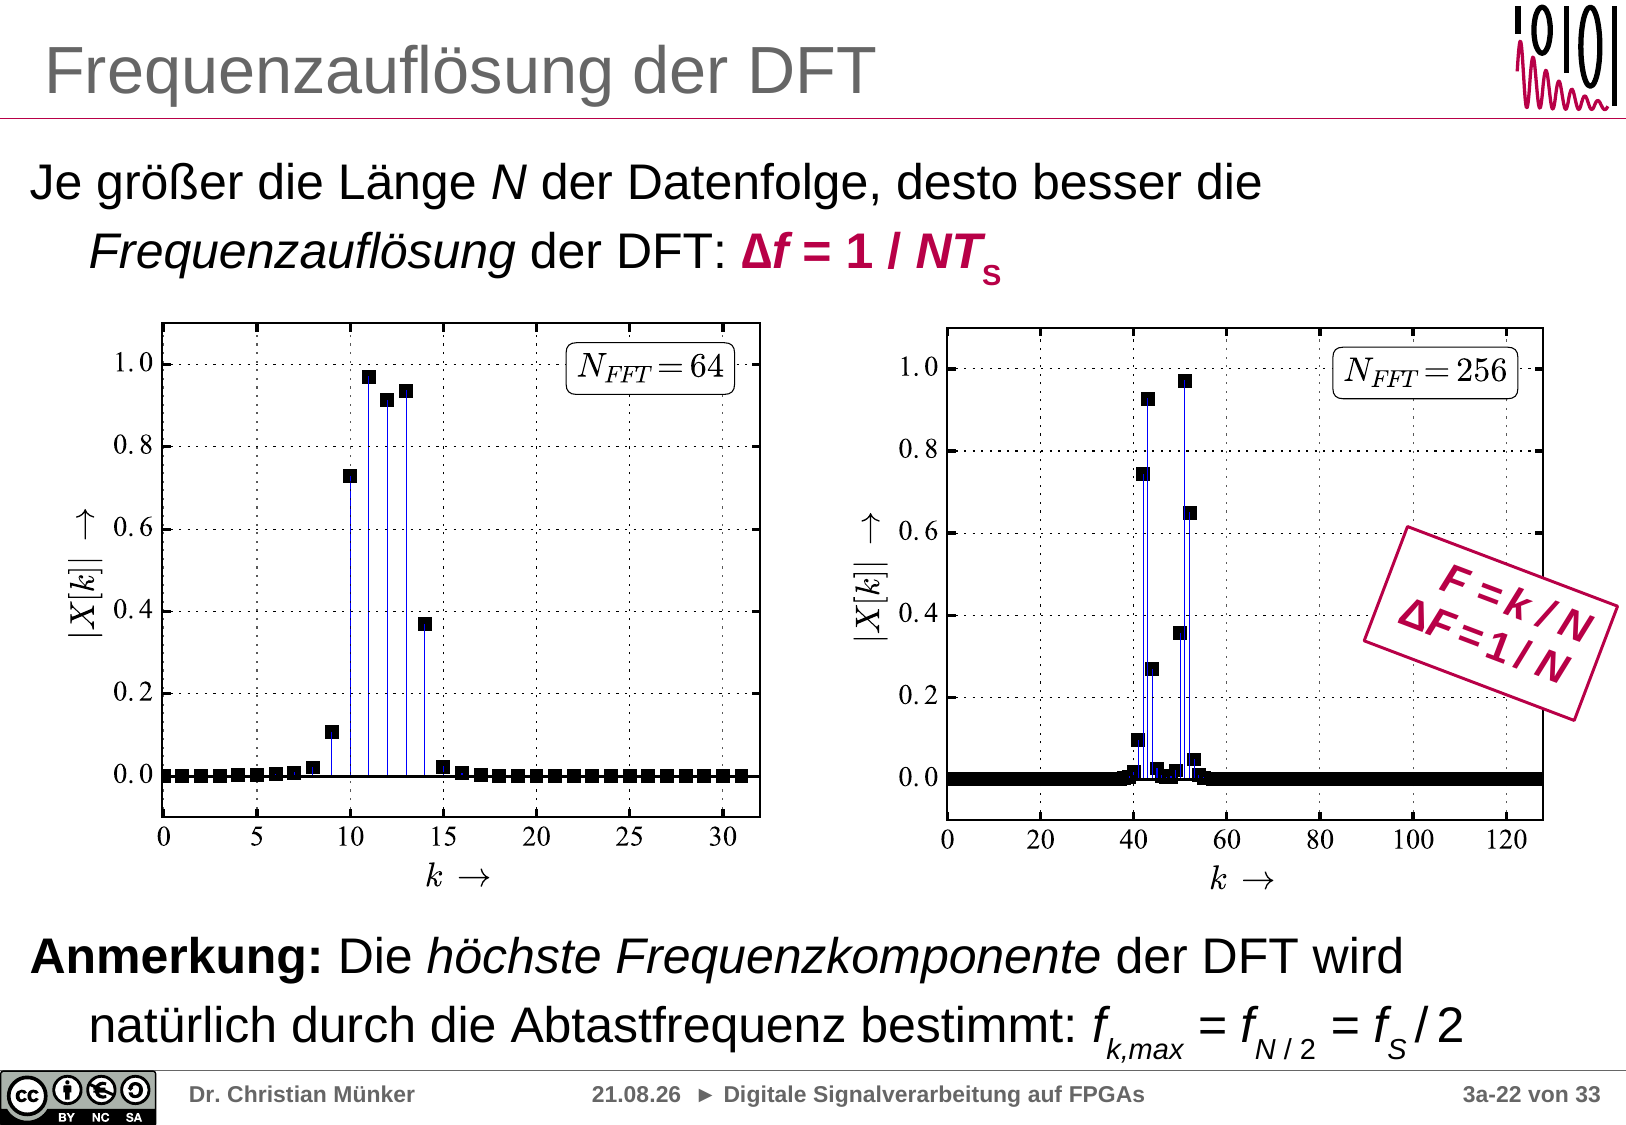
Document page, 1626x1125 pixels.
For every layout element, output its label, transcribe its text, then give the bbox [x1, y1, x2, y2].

list Anmerkung: Die höchste Frequenzkomponente der DFT wird natürlich durch die Abtastfrequenz bestimmt: fk,max = fN / 2 = fS / 2 [29, 917, 1551, 1058]
picture [1511, 0, 1624, 113]
picture [850, 324, 1546, 898]
picture [64, 320, 762, 895]
title Frequenzauflösung der DFT [44, 10, 1299, 137]
list Je größer die Länge N der Datenfolge, desto besser die Frequenzauflösung der DFT: ∆f = 1 / NTS [29, 143, 1551, 319]
text_box F = k / N ΔF = 1 / N [1364, 526, 1618, 721]
